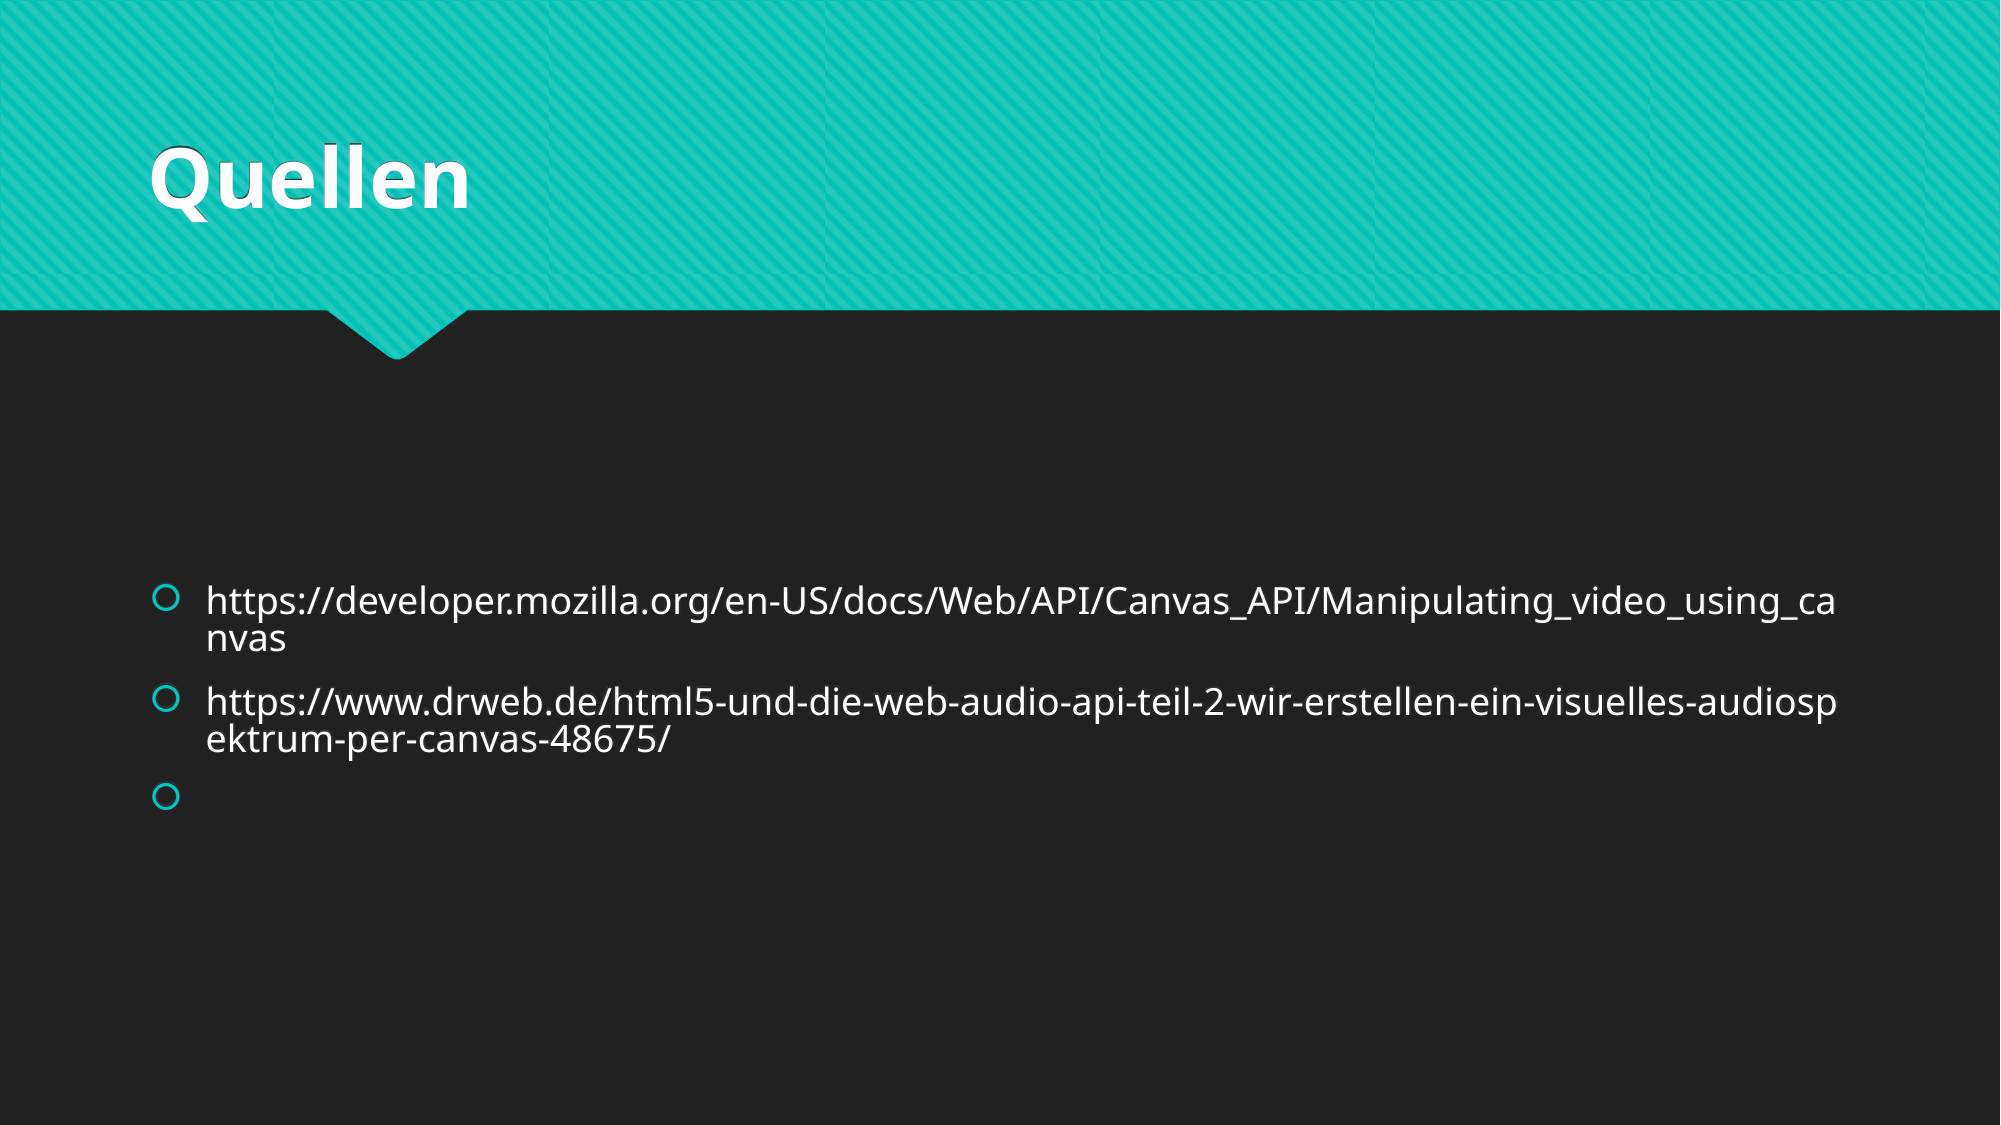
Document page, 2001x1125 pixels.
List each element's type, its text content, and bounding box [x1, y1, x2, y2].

title Quellen [132, 73, 1868, 233]
list https://developer.mozilla.org/en-US/docs/Web/API/Canvas_API/Manipulating_video_using_canvas https://www.drweb.de/html5-und-die-web-audio-api-teil-2-wir-erstellen-ein-visuelles-audiospektrum-per-canvas-48675/ [134, 364, 1866, 962]
